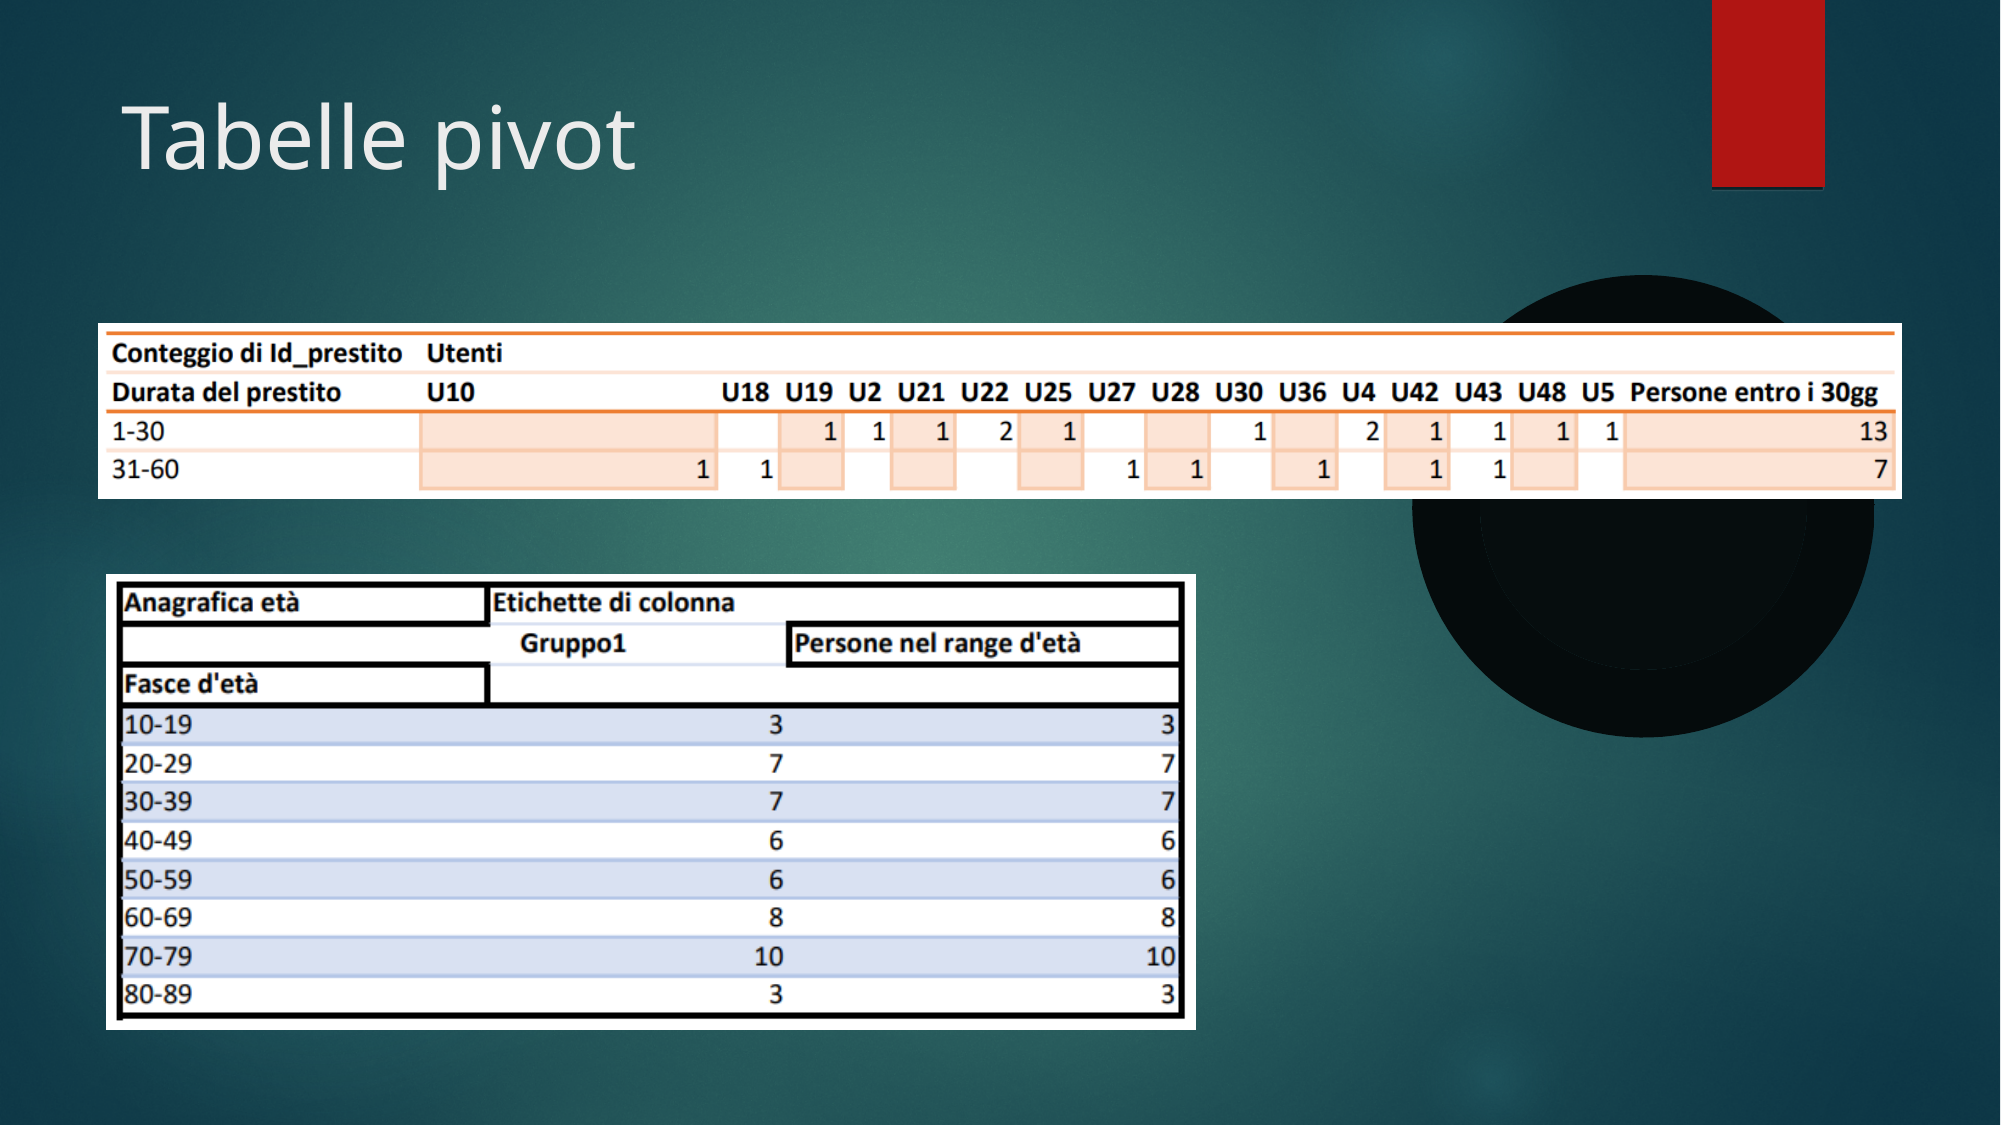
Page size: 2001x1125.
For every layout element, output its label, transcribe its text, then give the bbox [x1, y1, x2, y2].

picture [106, 574, 1196, 1030]
title Tabelle pivot [106, 74, 1649, 305]
picture [98, 323, 1902, 499]
